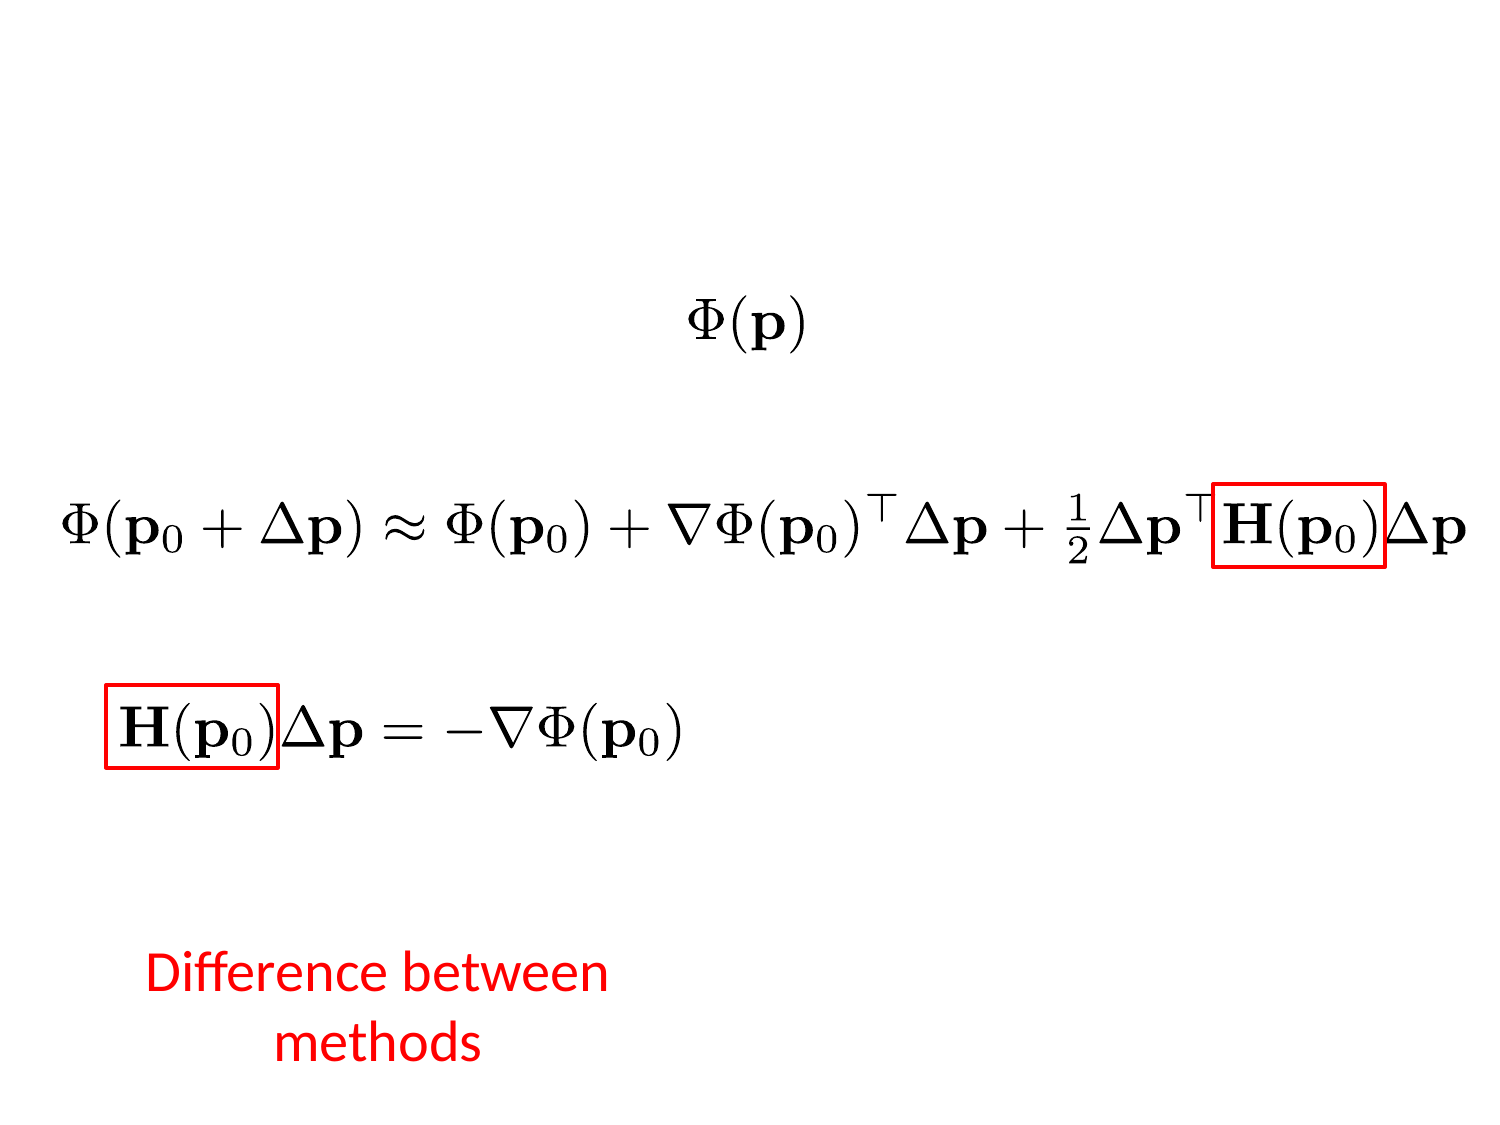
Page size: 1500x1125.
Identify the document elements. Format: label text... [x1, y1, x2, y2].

text_box [685, 295, 810, 354]
text_box [280, 702, 686, 762]
text_box [1387, 493, 1468, 564]
text_box Difference between methods [29, 925, 727, 1081]
text_box [1215, 493, 1383, 564]
text_box [118, 702, 276, 762]
text_box [59, 493, 1211, 564]
